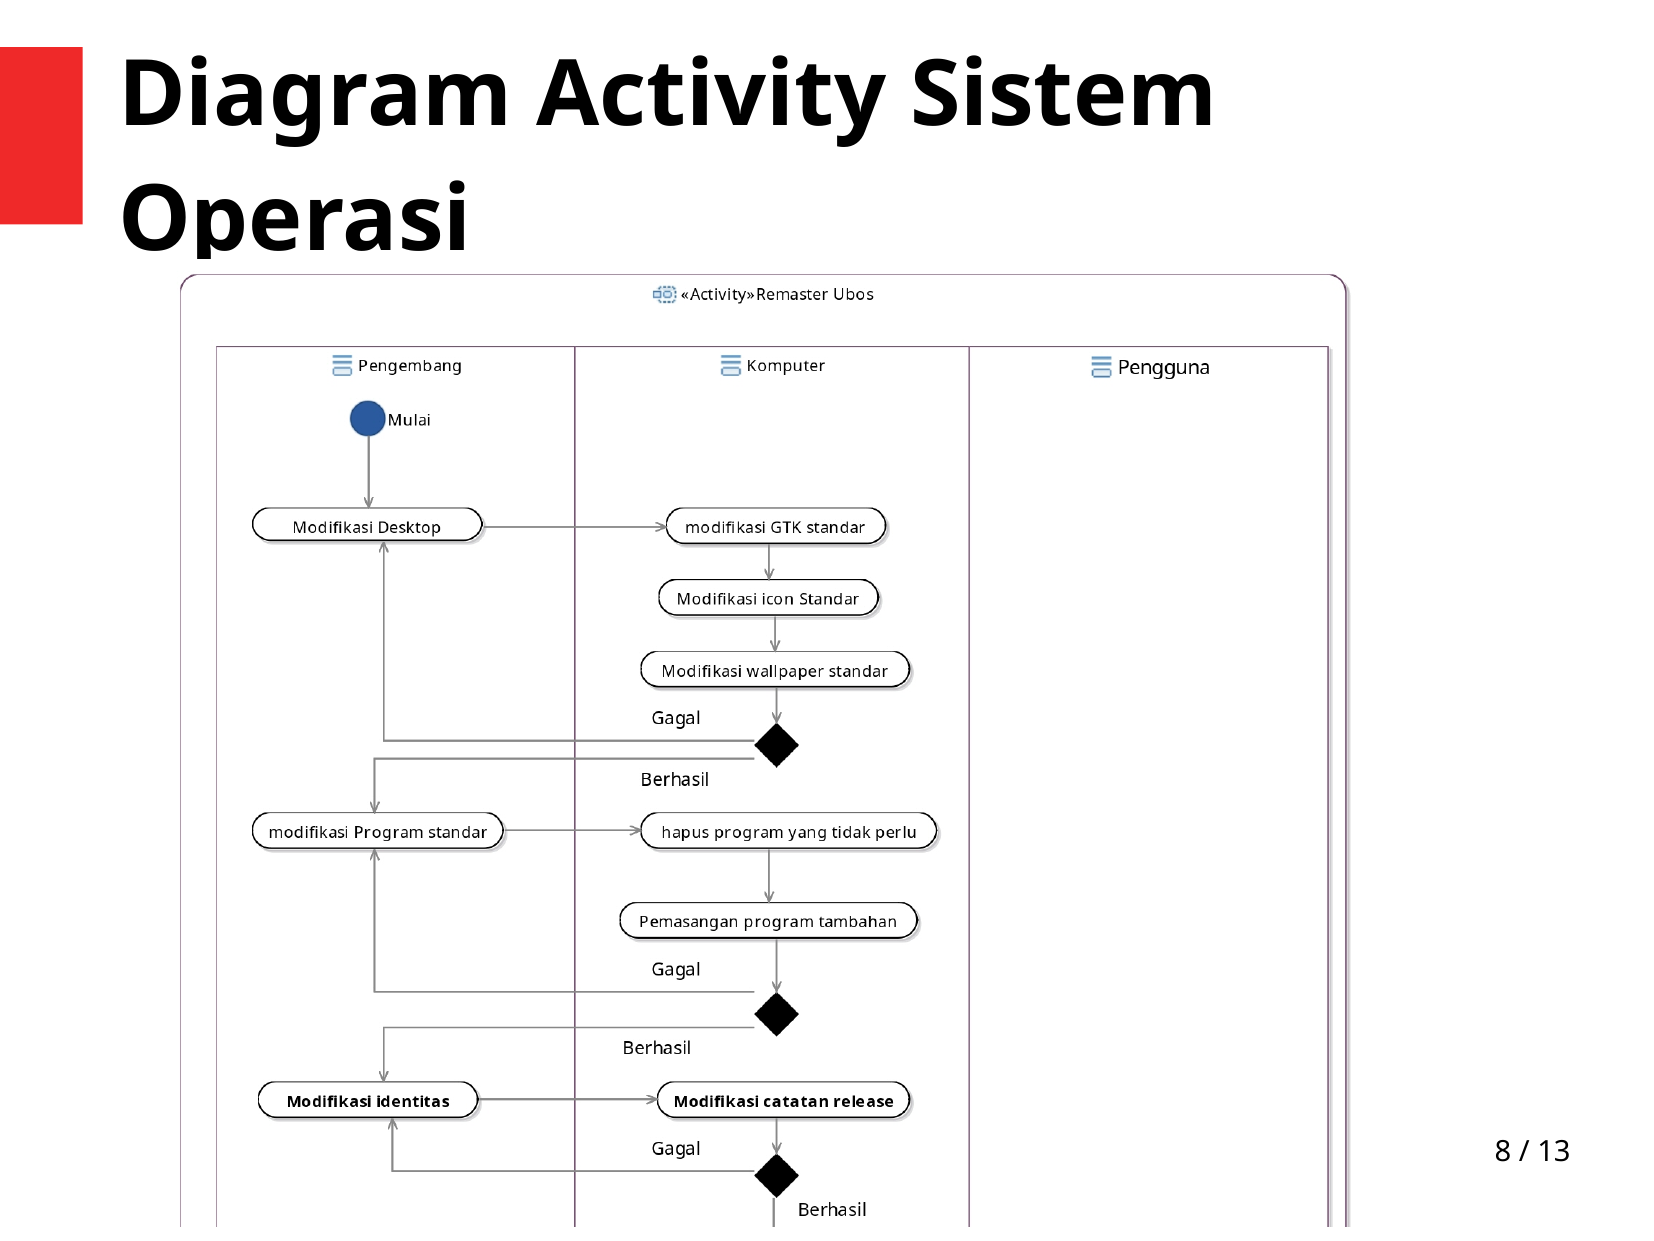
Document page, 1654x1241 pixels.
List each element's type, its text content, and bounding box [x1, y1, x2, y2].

picture [165, 259, 1375, 1227]
title Diagram Activity Sistem Operasi [118, 45, 1571, 260]
